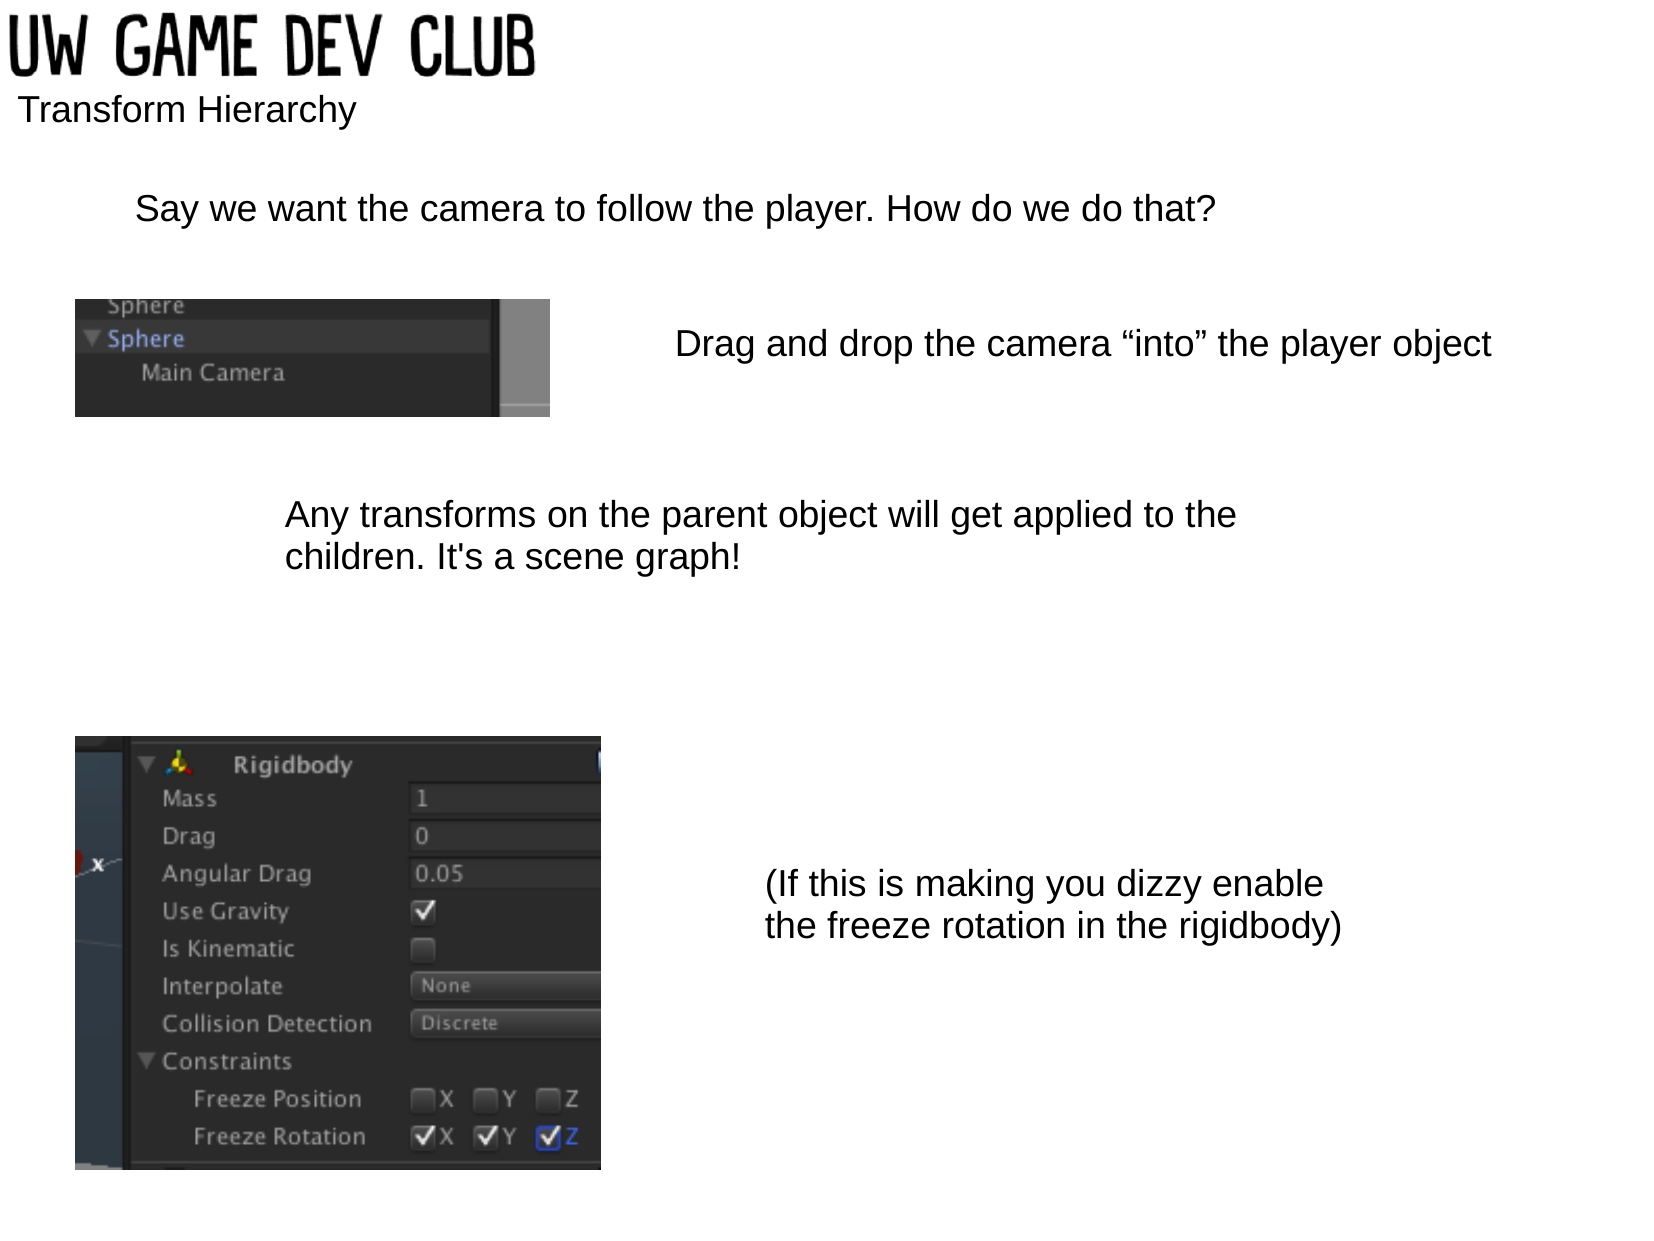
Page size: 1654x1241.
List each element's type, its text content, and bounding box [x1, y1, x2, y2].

picture [2, 7, 551, 80]
text_box Say we want the camera to follow the player. How do we do that? [120, 180, 1381, 237]
text_box Transform Hierarchy [2, 80, 843, 138]
text_box Drag and drop the camera “into” the player object [660, 315, 1516, 372]
picture [75, 736, 601, 1171]
text_box (If this is making you dizzy enable the freeze rotation in the rigidbody) [750, 855, 1381, 954]
picture [75, 299, 550, 417]
text_box Any transforms on the parent object will get applied to the children. It's a scene graph! [270, 486, 1396, 586]
